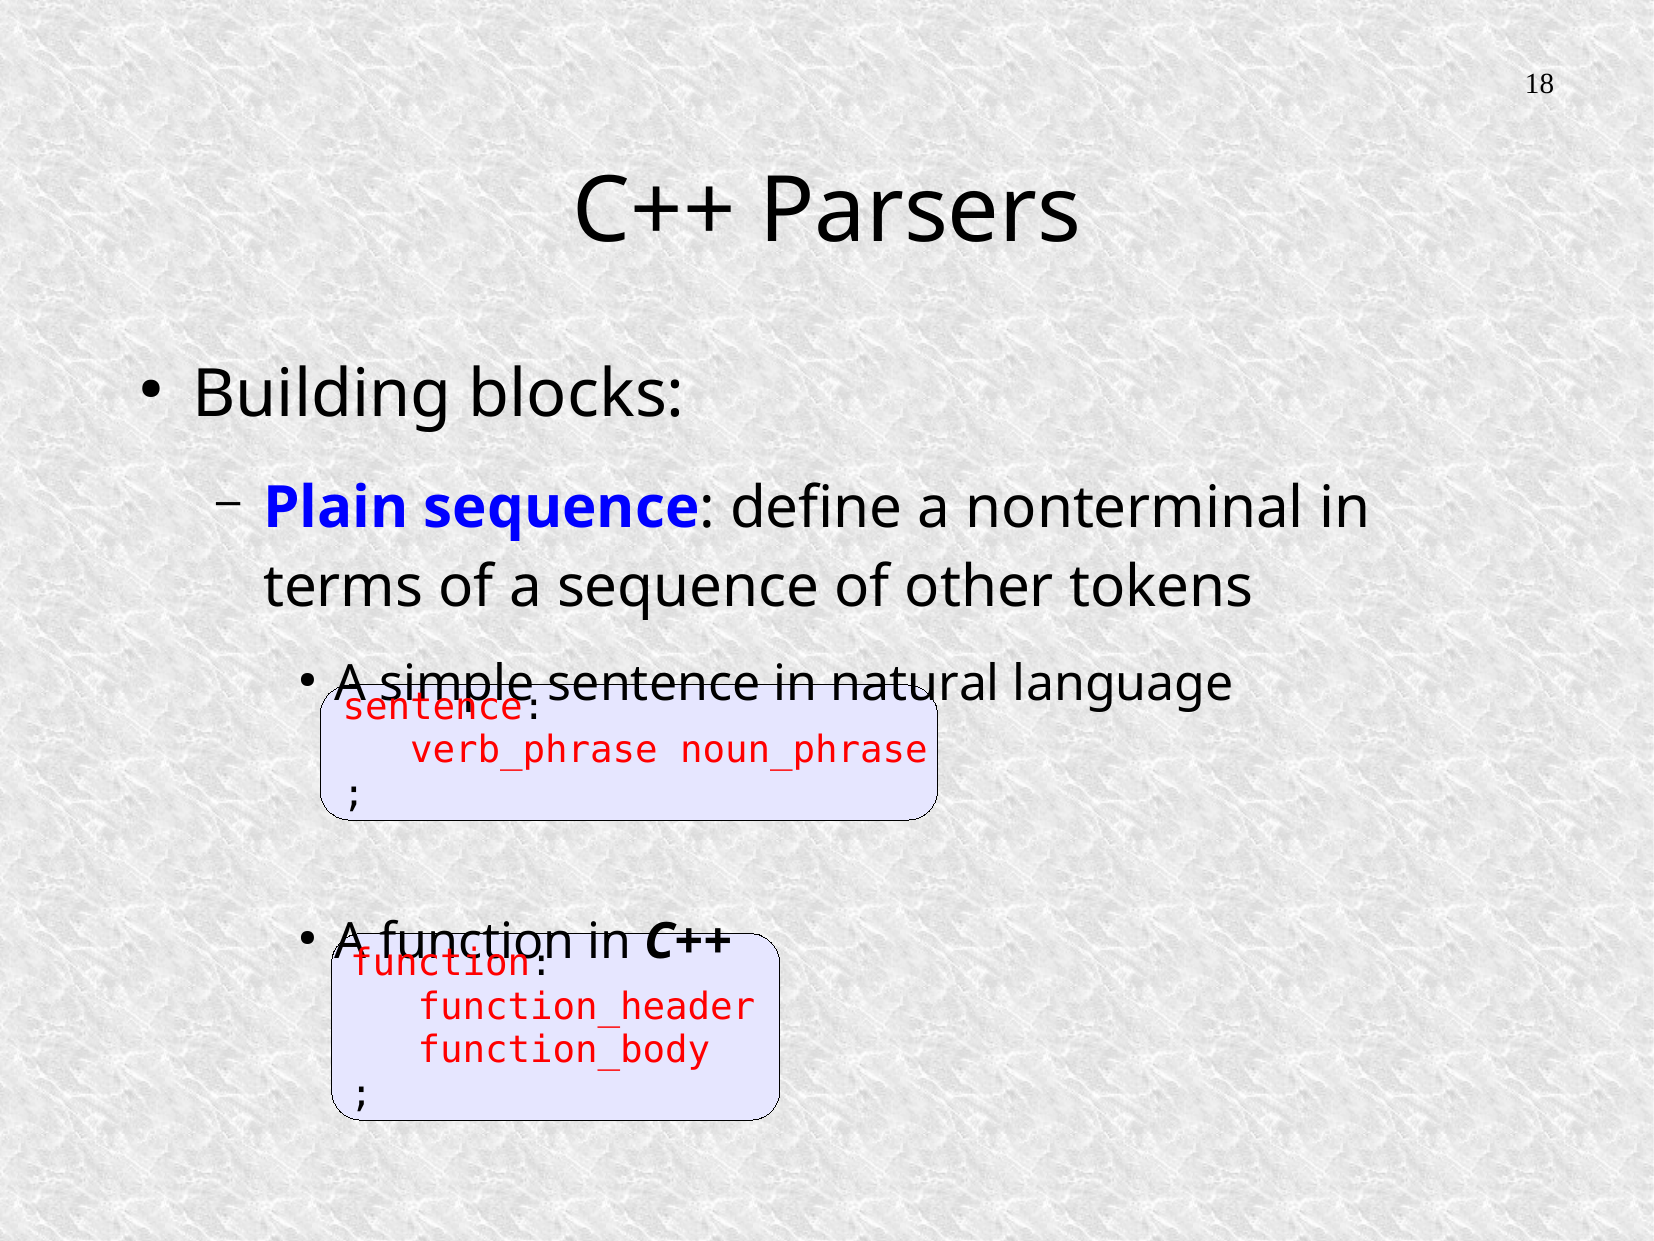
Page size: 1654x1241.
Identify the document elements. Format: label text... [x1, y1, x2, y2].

title C++ Parsers [121, 102, 1534, 311]
picture [0, 0, 1654, 1241]
text_box function: function_header function_body ; [350, 941, 762, 1122]
text_box sentence: verb_phrase noun_phrase ; [342, 684, 935, 816]
list Building blocks: Plain sequence: define a nonterminal in terms of a sequence of other tokens A simple sentence in natural language A function in C++ [121, 344, 1534, 1127]
